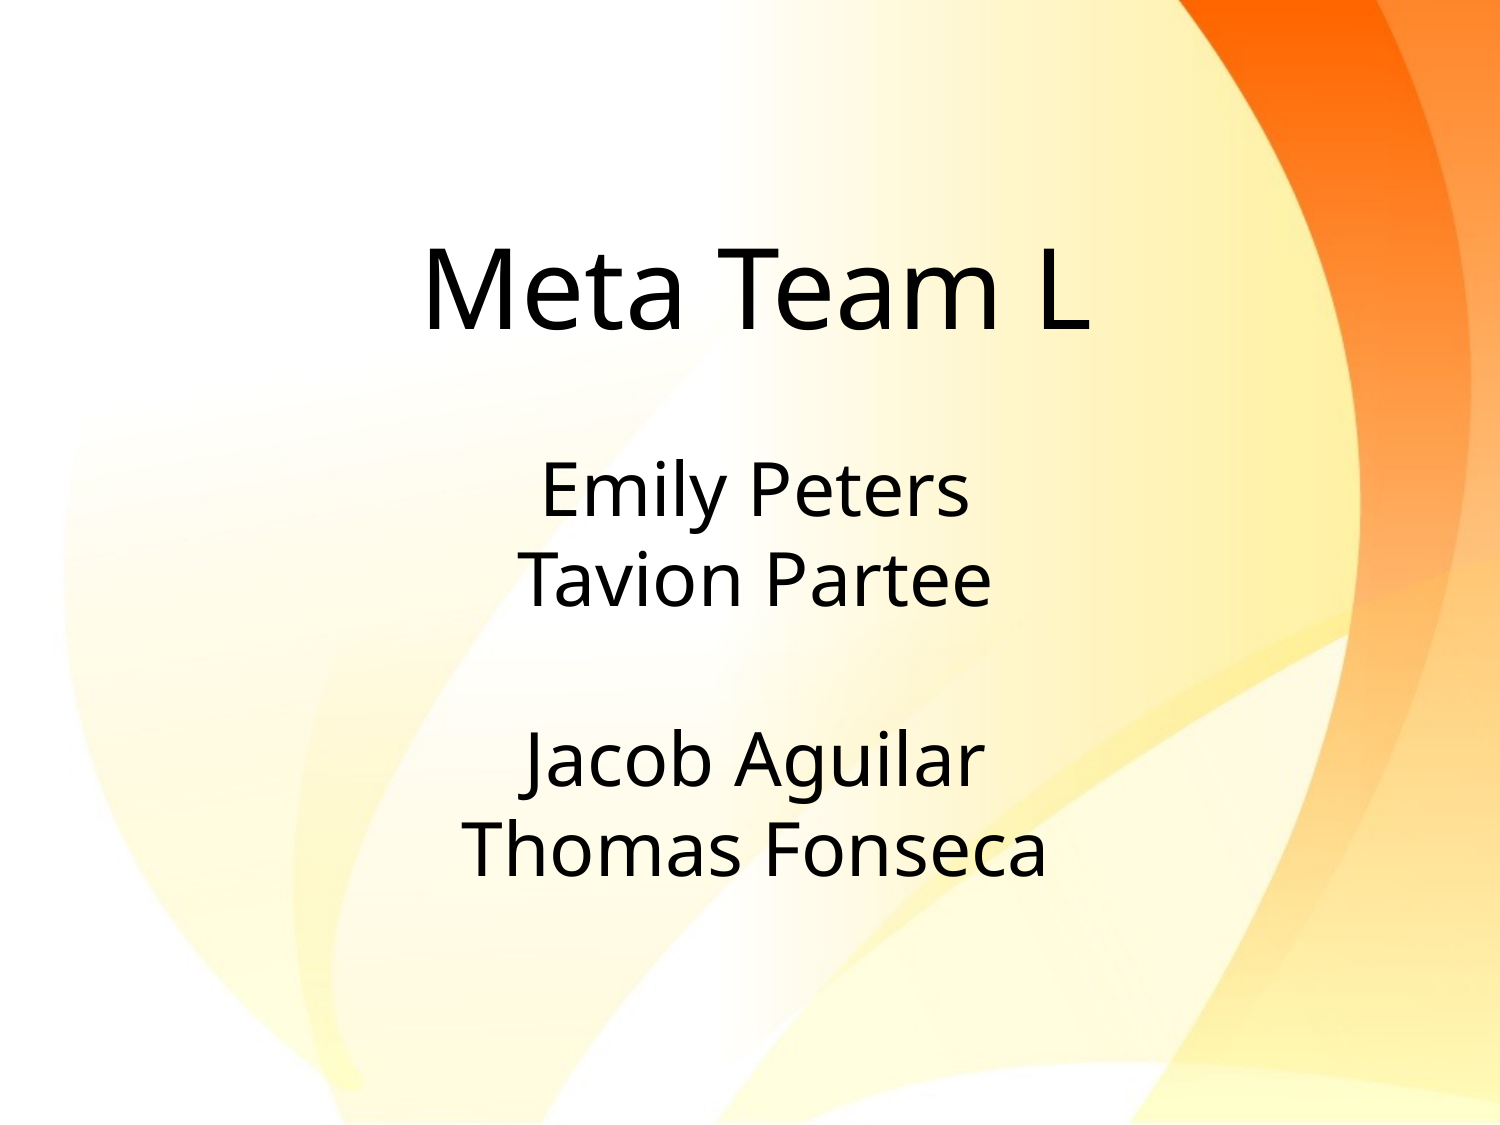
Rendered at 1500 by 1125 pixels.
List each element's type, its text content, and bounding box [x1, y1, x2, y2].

text_box Meta Team L Emily Peters Tavion Partee Jacob Aguilar Thomas Fonseca [108, 187, 1403, 351]
picture [0, 0, 1500, 1125]
